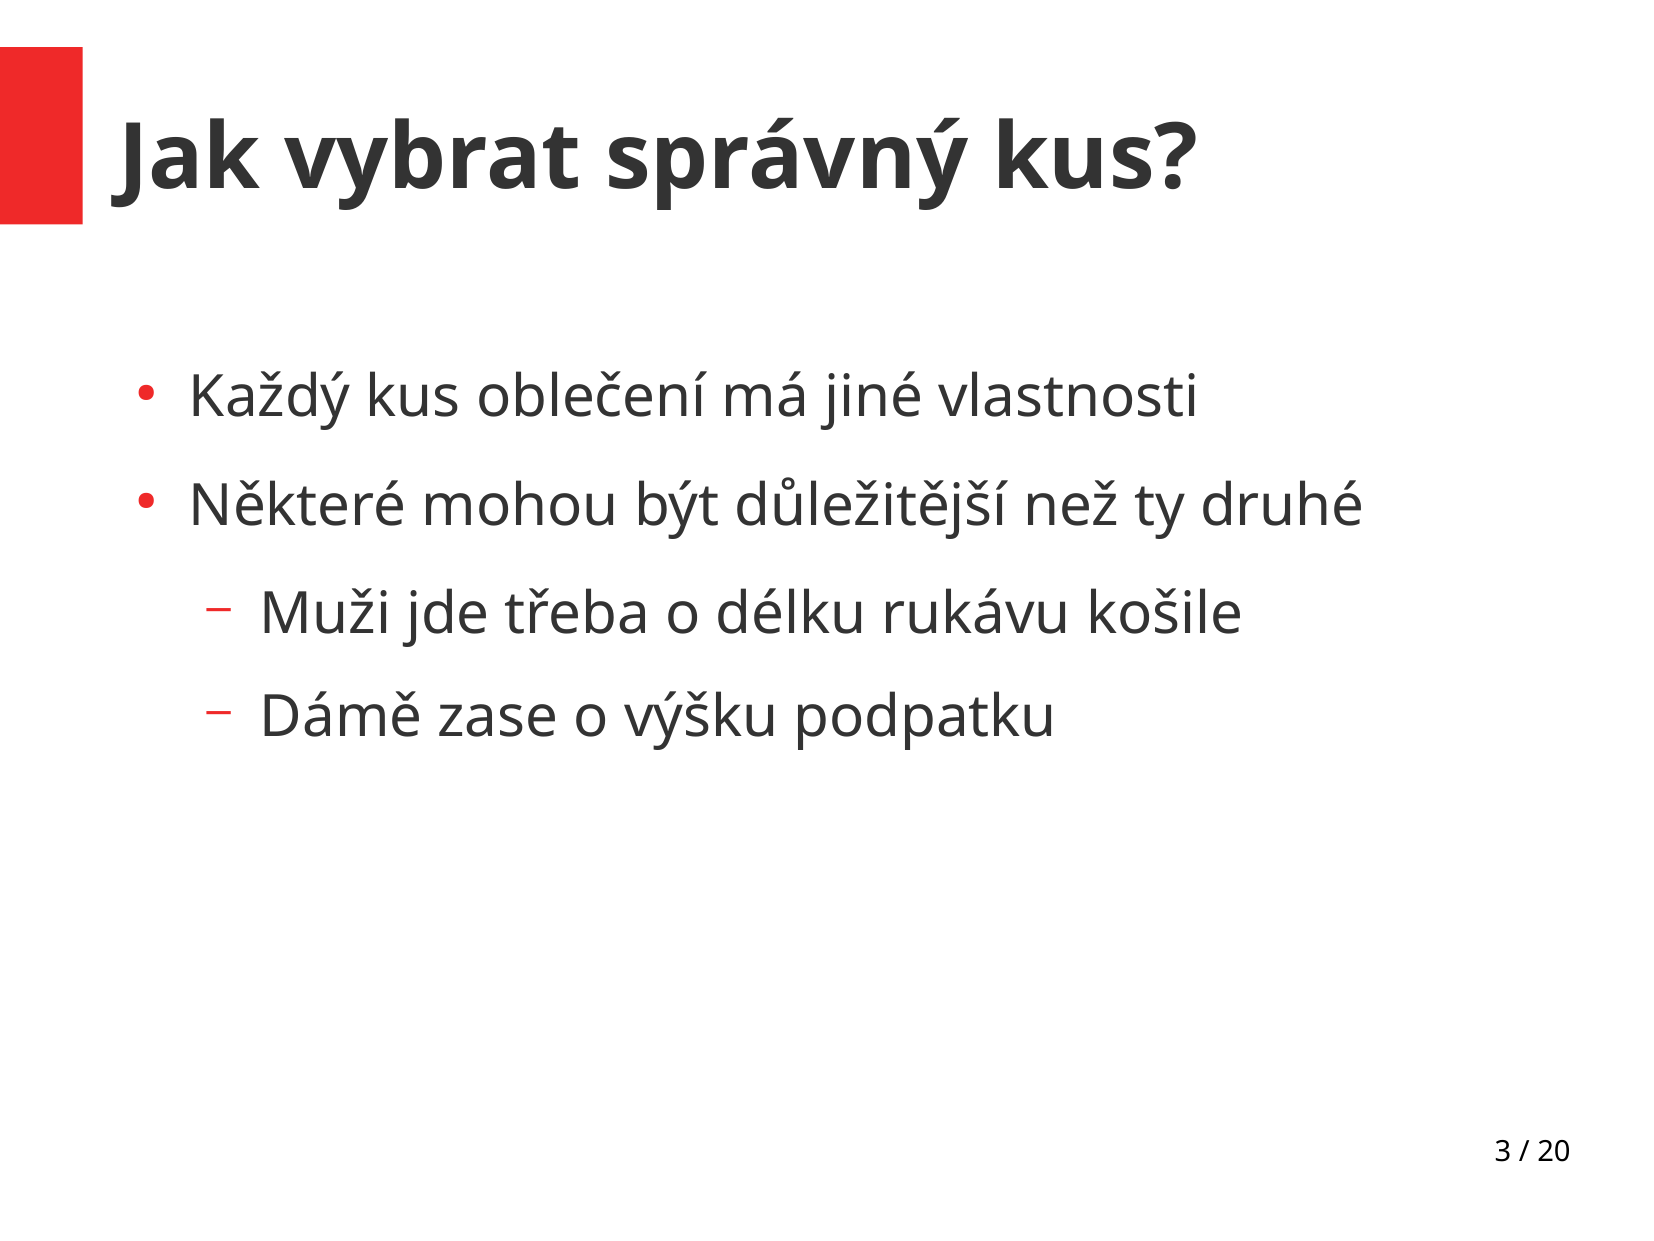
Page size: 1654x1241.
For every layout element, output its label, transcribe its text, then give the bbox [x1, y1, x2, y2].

list Každý kus oblečení má jiné vlastnosti Některé mohou být důležitější než ty druhé Muži jde třeba o délku rukávu košile Dámě zase o výšku podpatku [118, 354, 1536, 1074]
title Jak vybrat správný kus? [118, 49, 1571, 257]
